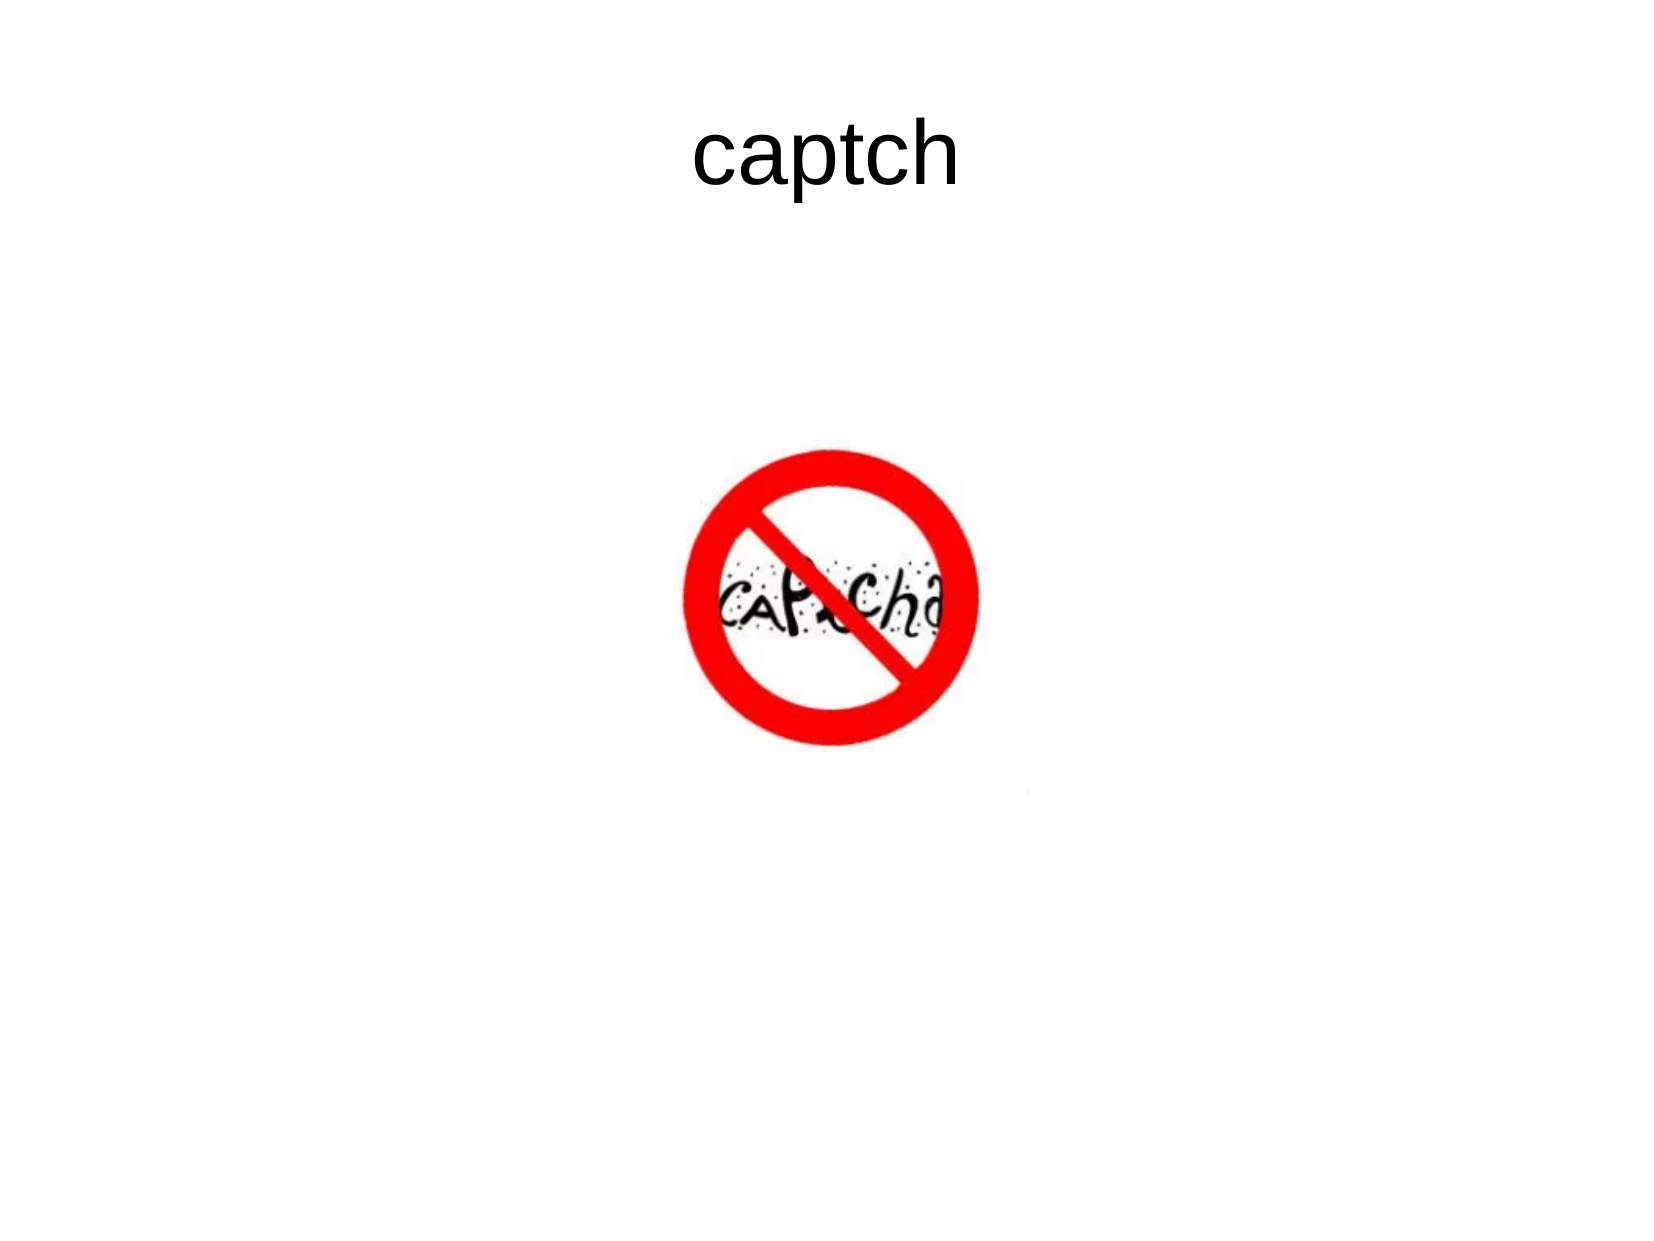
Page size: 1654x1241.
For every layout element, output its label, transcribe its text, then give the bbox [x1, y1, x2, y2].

title captch [82, 49, 1571, 257]
picture [637, 401, 1029, 793]
